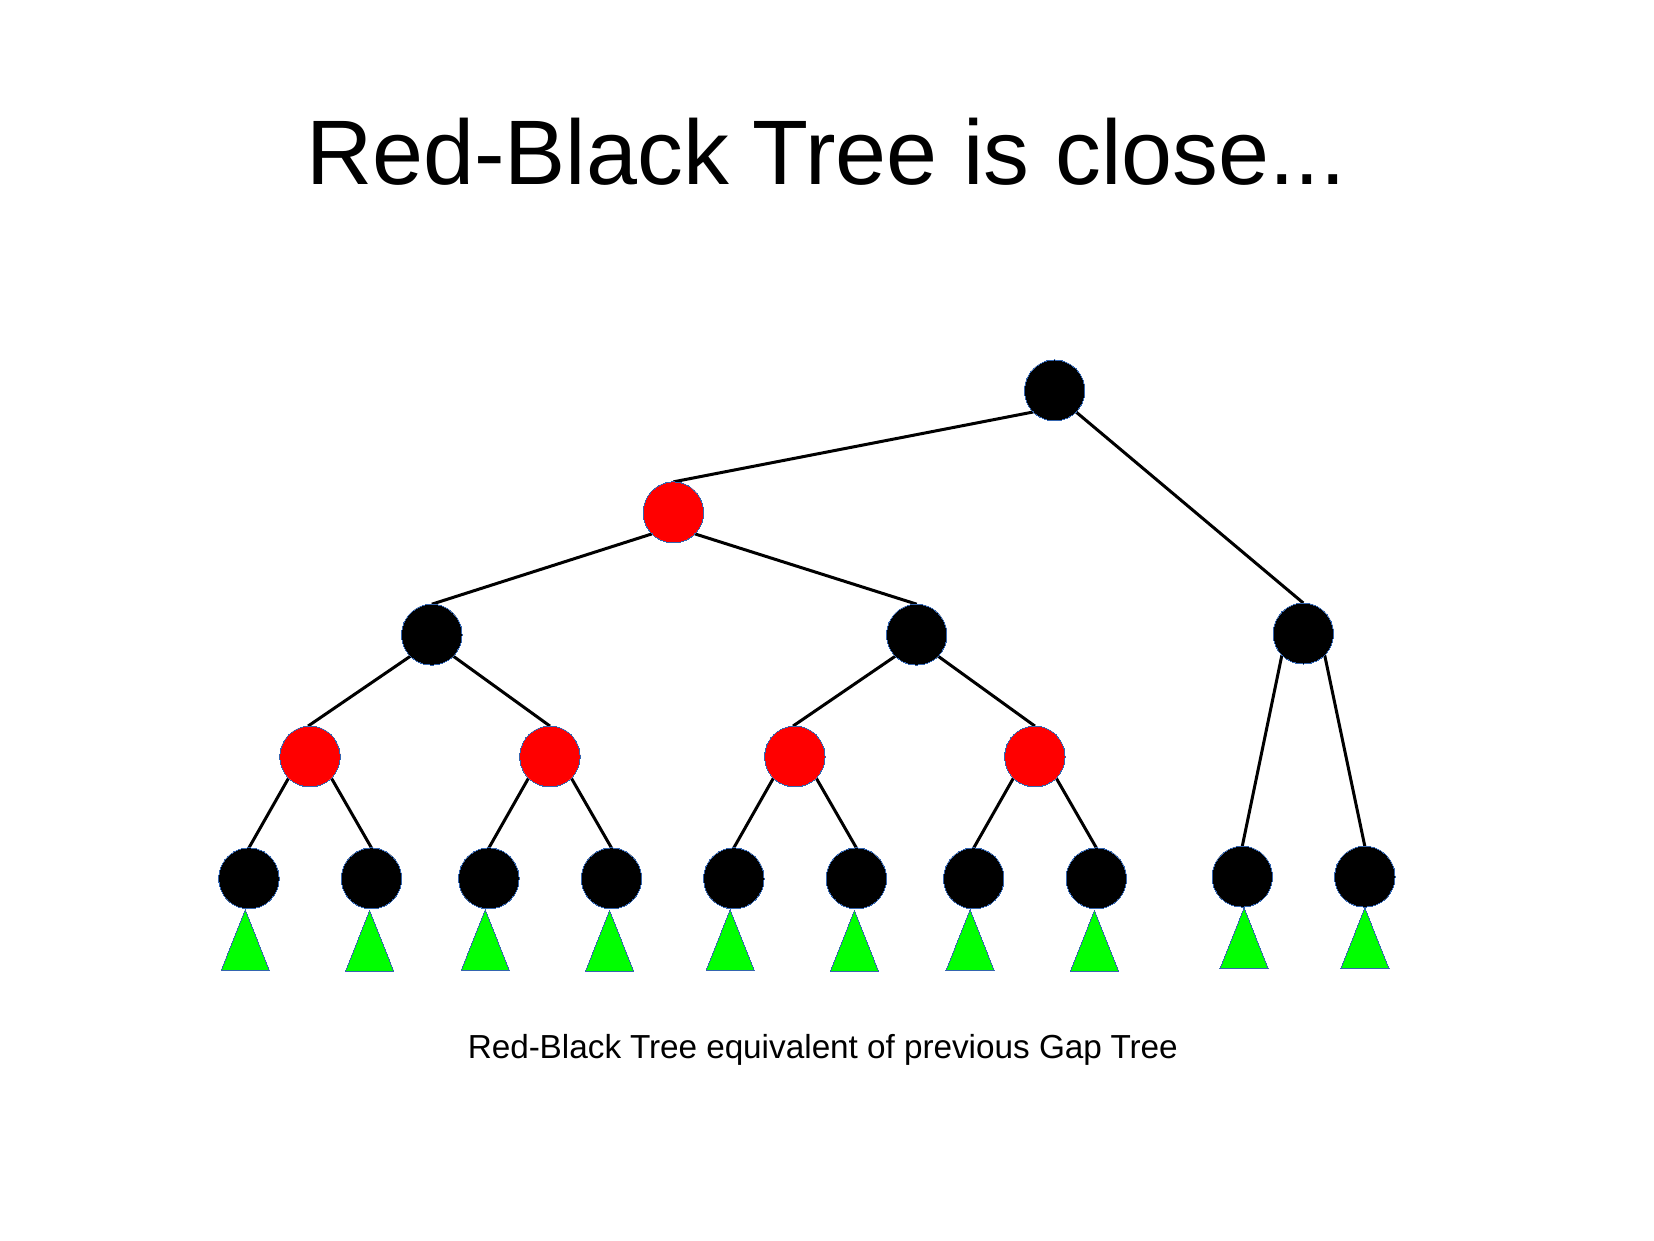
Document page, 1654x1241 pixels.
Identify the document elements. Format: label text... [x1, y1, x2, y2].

text_box [1273, 603, 1334, 665]
text_box [341, 847, 402, 909]
text_box [1004, 726, 1066, 787]
text_box [279, 726, 341, 787]
text_box [764, 726, 826, 787]
text_box [826, 847, 887, 909]
text_box [1024, 359, 1085, 421]
text_box [643, 481, 704, 543]
text_box [1334, 846, 1396, 969]
text_box [703, 847, 765, 971]
text_box [830, 910, 879, 972]
text_box [943, 847, 1004, 971]
text_box [581, 847, 642, 909]
text_box [401, 604, 463, 666]
text_box [886, 604, 947, 666]
text_box [458, 847, 520, 971]
title Red-Black Tree is close... [82, 49, 1571, 257]
text_box Red-Black Tree equivalent of previous Gap Tree [451, 1020, 1231, 1095]
text_box [218, 847, 280, 971]
text_box [1212, 846, 1273, 969]
text_box [585, 910, 634, 972]
text_box [1066, 847, 1127, 909]
text_box [345, 910, 394, 972]
text_box [519, 726, 581, 787]
text_box [1070, 910, 1119, 972]
